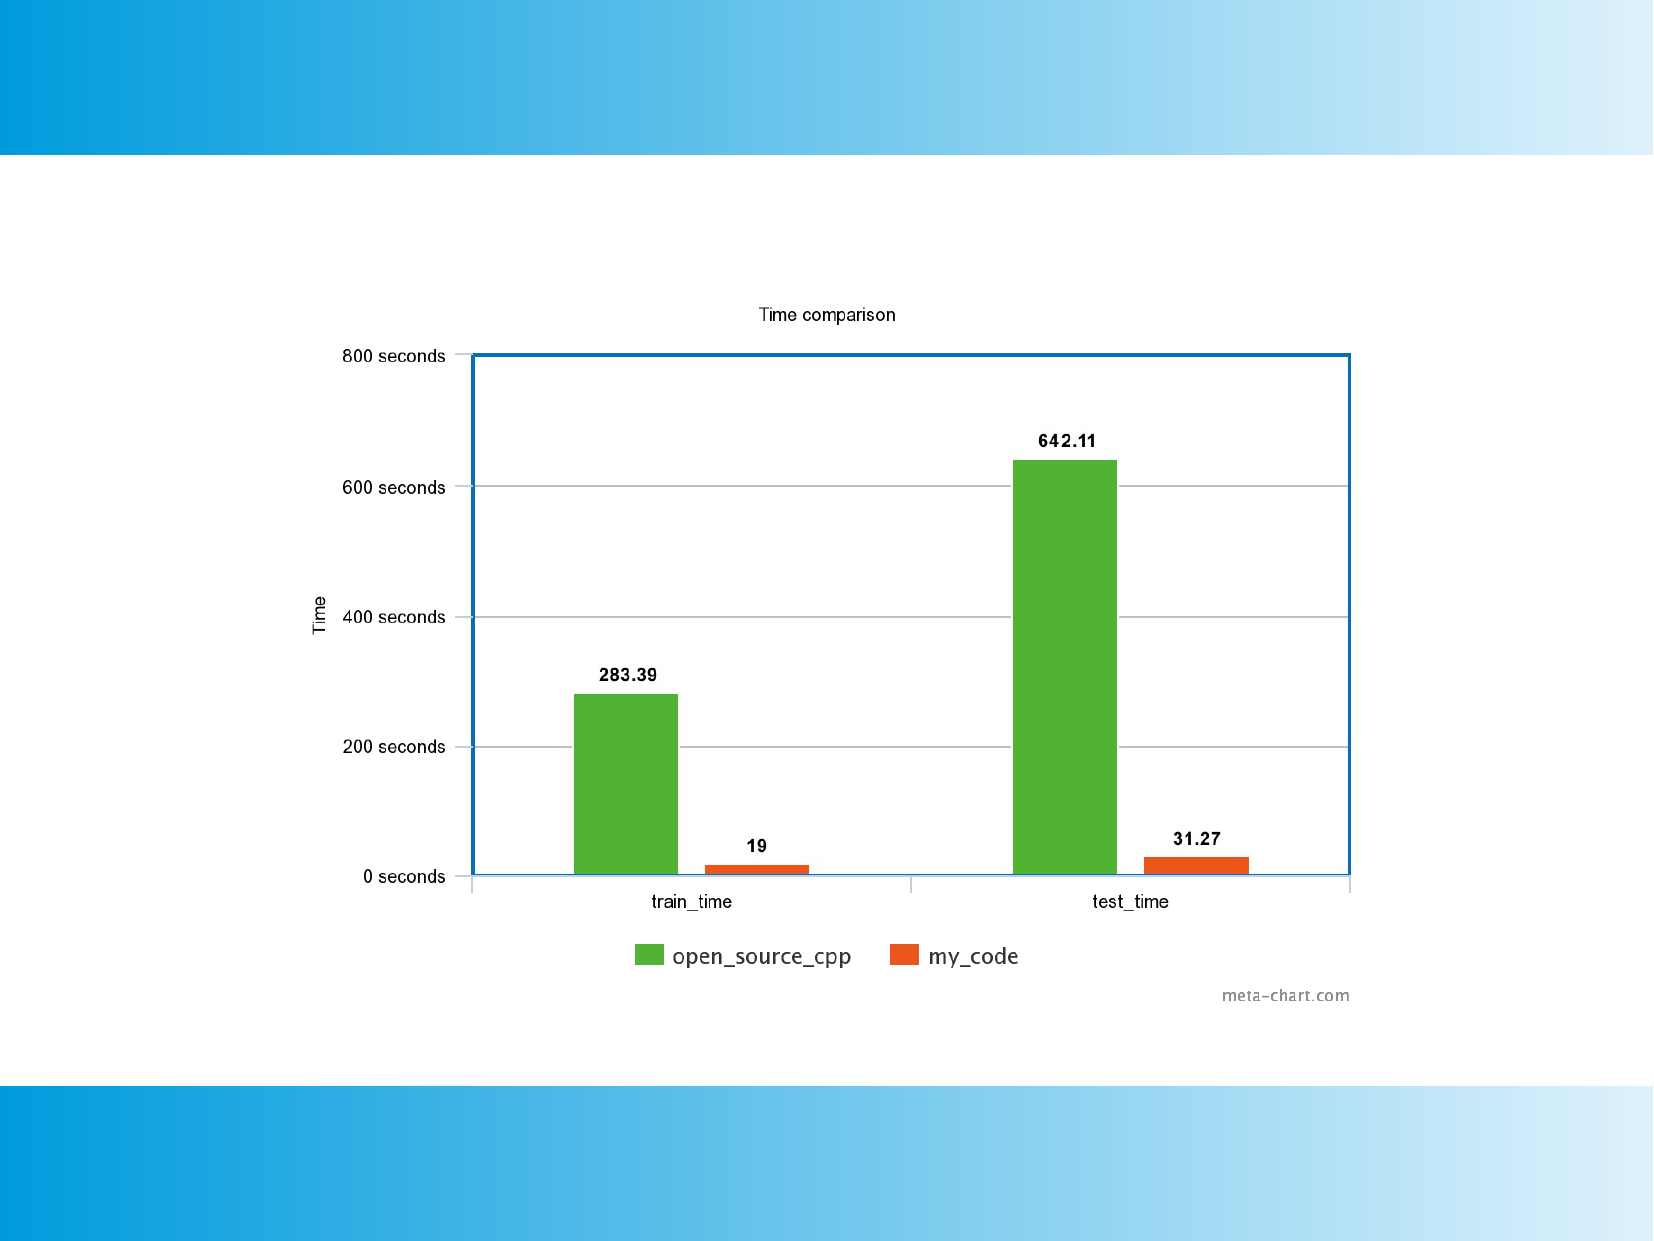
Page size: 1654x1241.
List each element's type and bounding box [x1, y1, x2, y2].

picture [287, 290, 1367, 1010]
